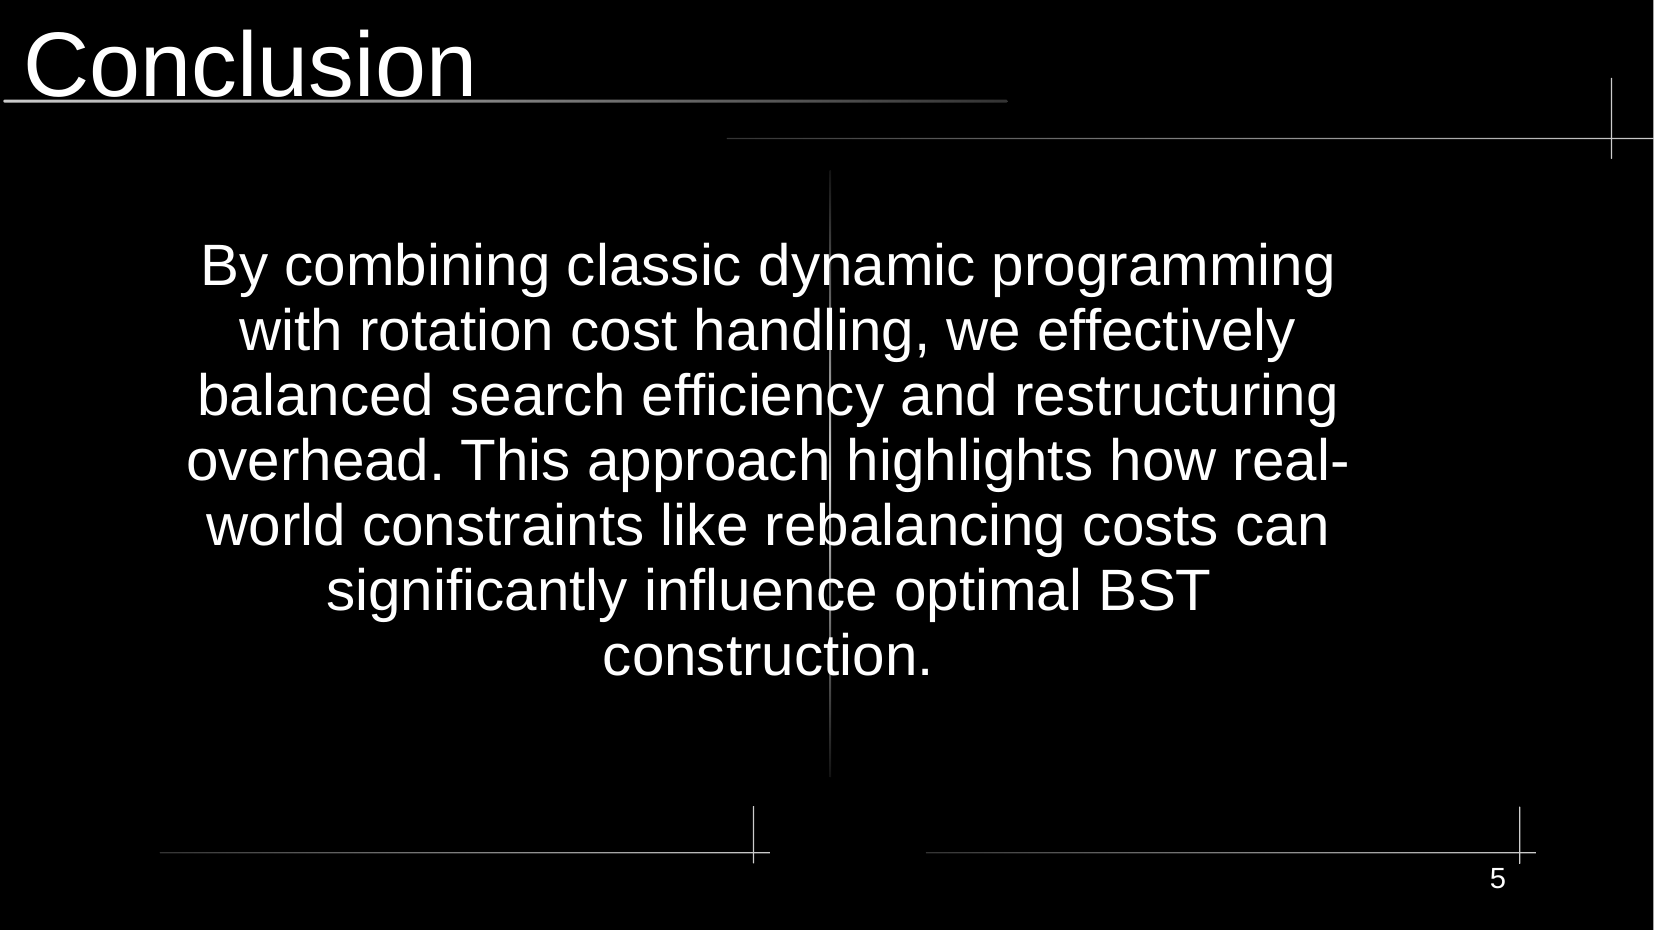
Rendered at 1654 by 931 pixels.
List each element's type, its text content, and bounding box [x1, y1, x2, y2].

text_box By combining classic dynamic programming with rotation cost handling, we effectively balanced search efficiency and restructuring overhead. This approach highlights how real-world constraints like rebalancing costs can significantly influence optimal BST construction. [150, 225, 1388, 788]
title Conclusion [23, 11, 1589, 119]
